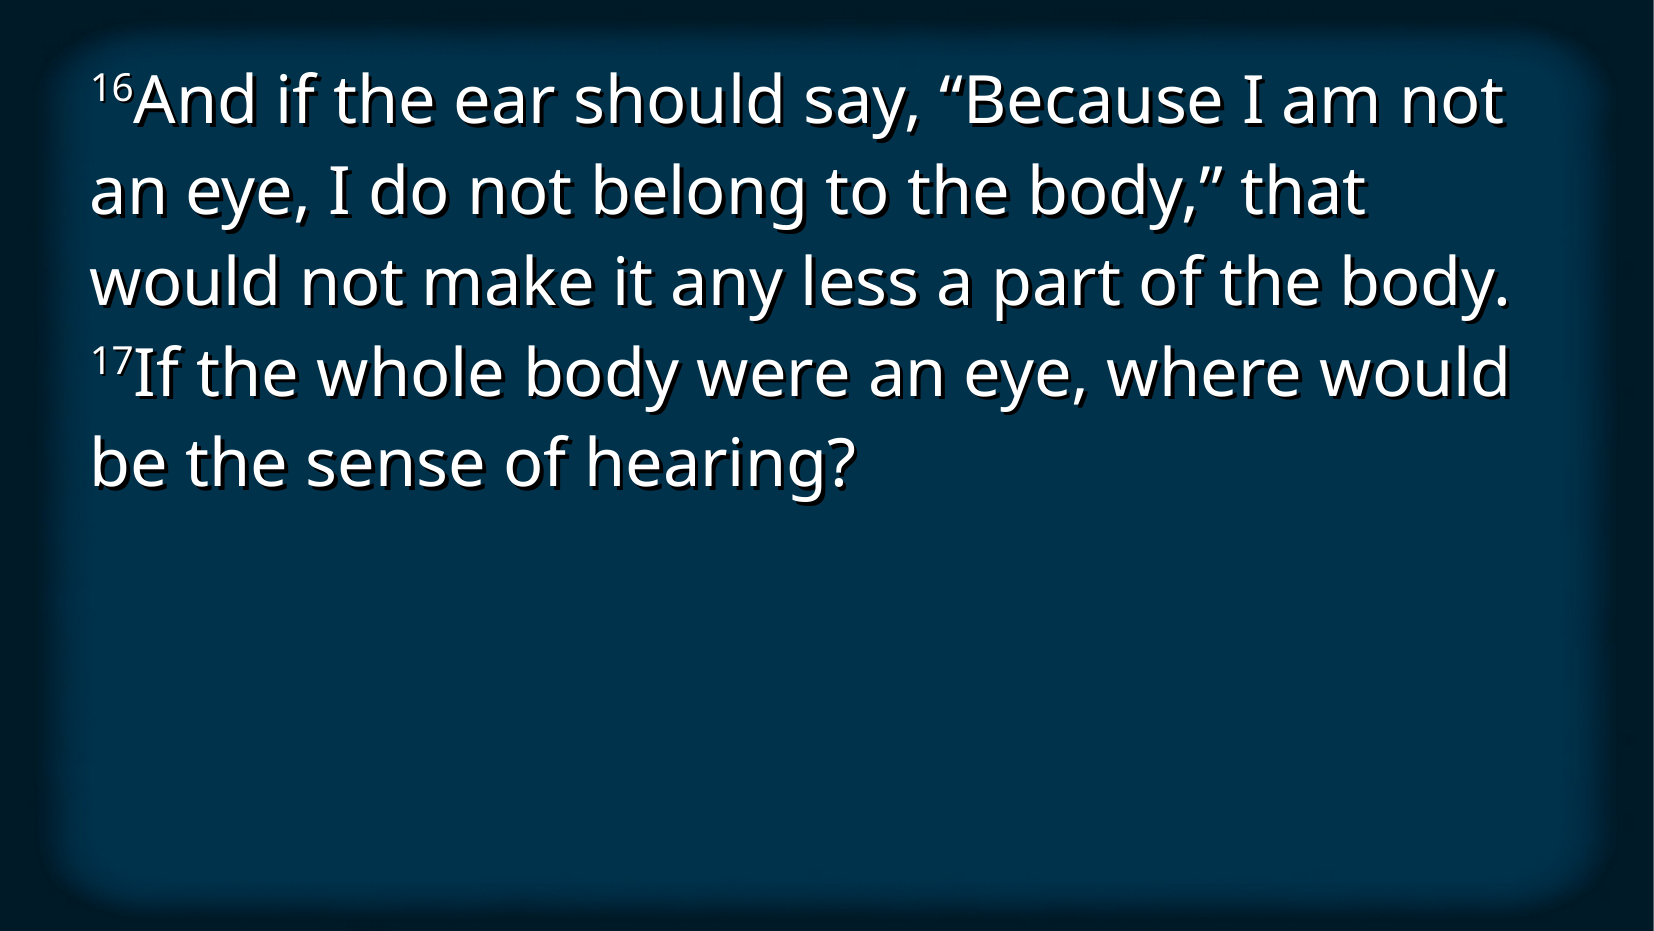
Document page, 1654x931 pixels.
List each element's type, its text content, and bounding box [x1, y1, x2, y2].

text_box 16And if the ear should say, “Because I am not an eye, I do not belong to the body,” that would not make it any less a part of the body. 17If the whole body were an eye, where would be the sense of hearing? [75, 45, 1591, 504]
picture [0, 0, 1654, 931]
